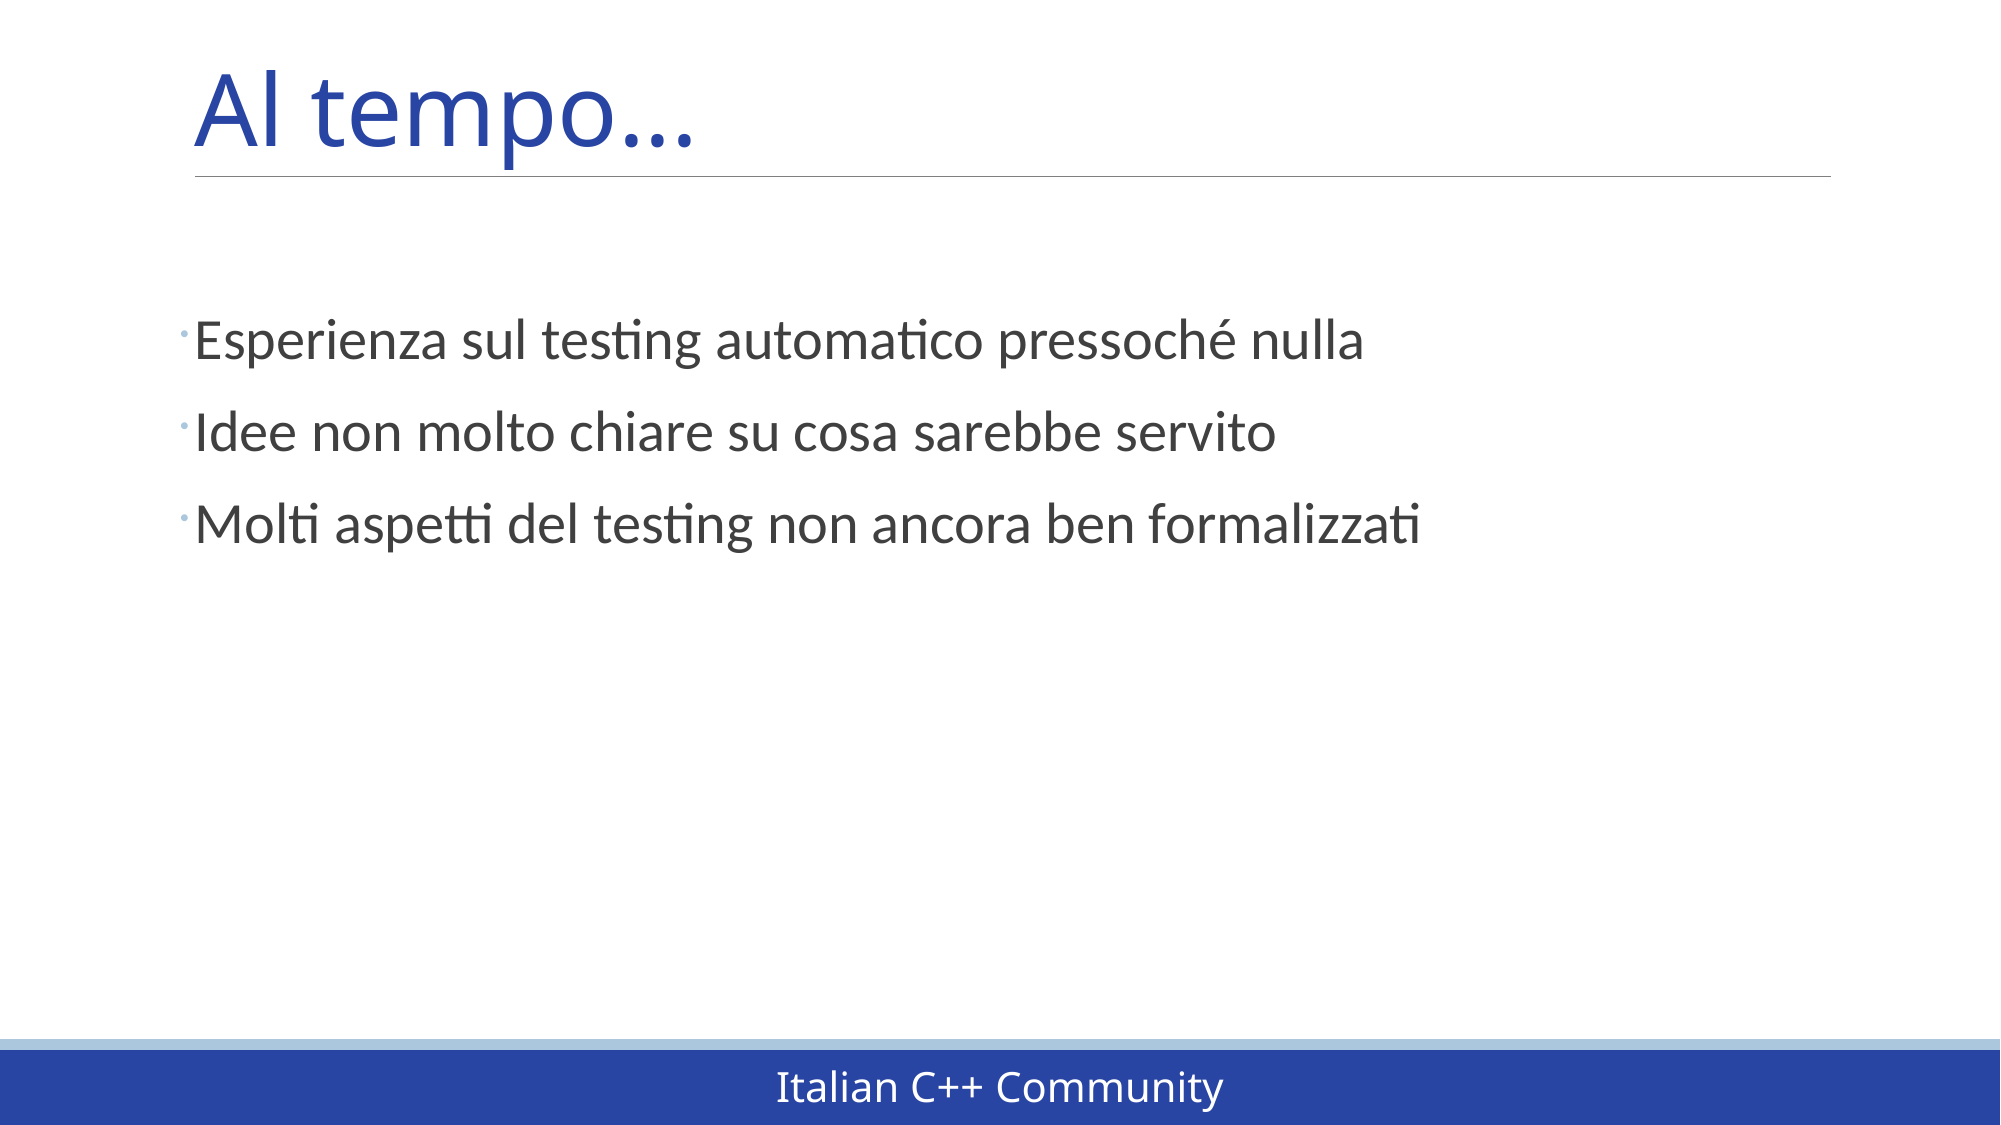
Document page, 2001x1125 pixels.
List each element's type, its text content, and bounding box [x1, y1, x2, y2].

list Esperienza sul testing automatico pressoché nulla Idee non molto chiare su cosa sarebbe servito Molti aspetti del testing non ancora ben formalizzati [179, 202, 1830, 1011]
title Al tempo... [179, 2, 1830, 175]
